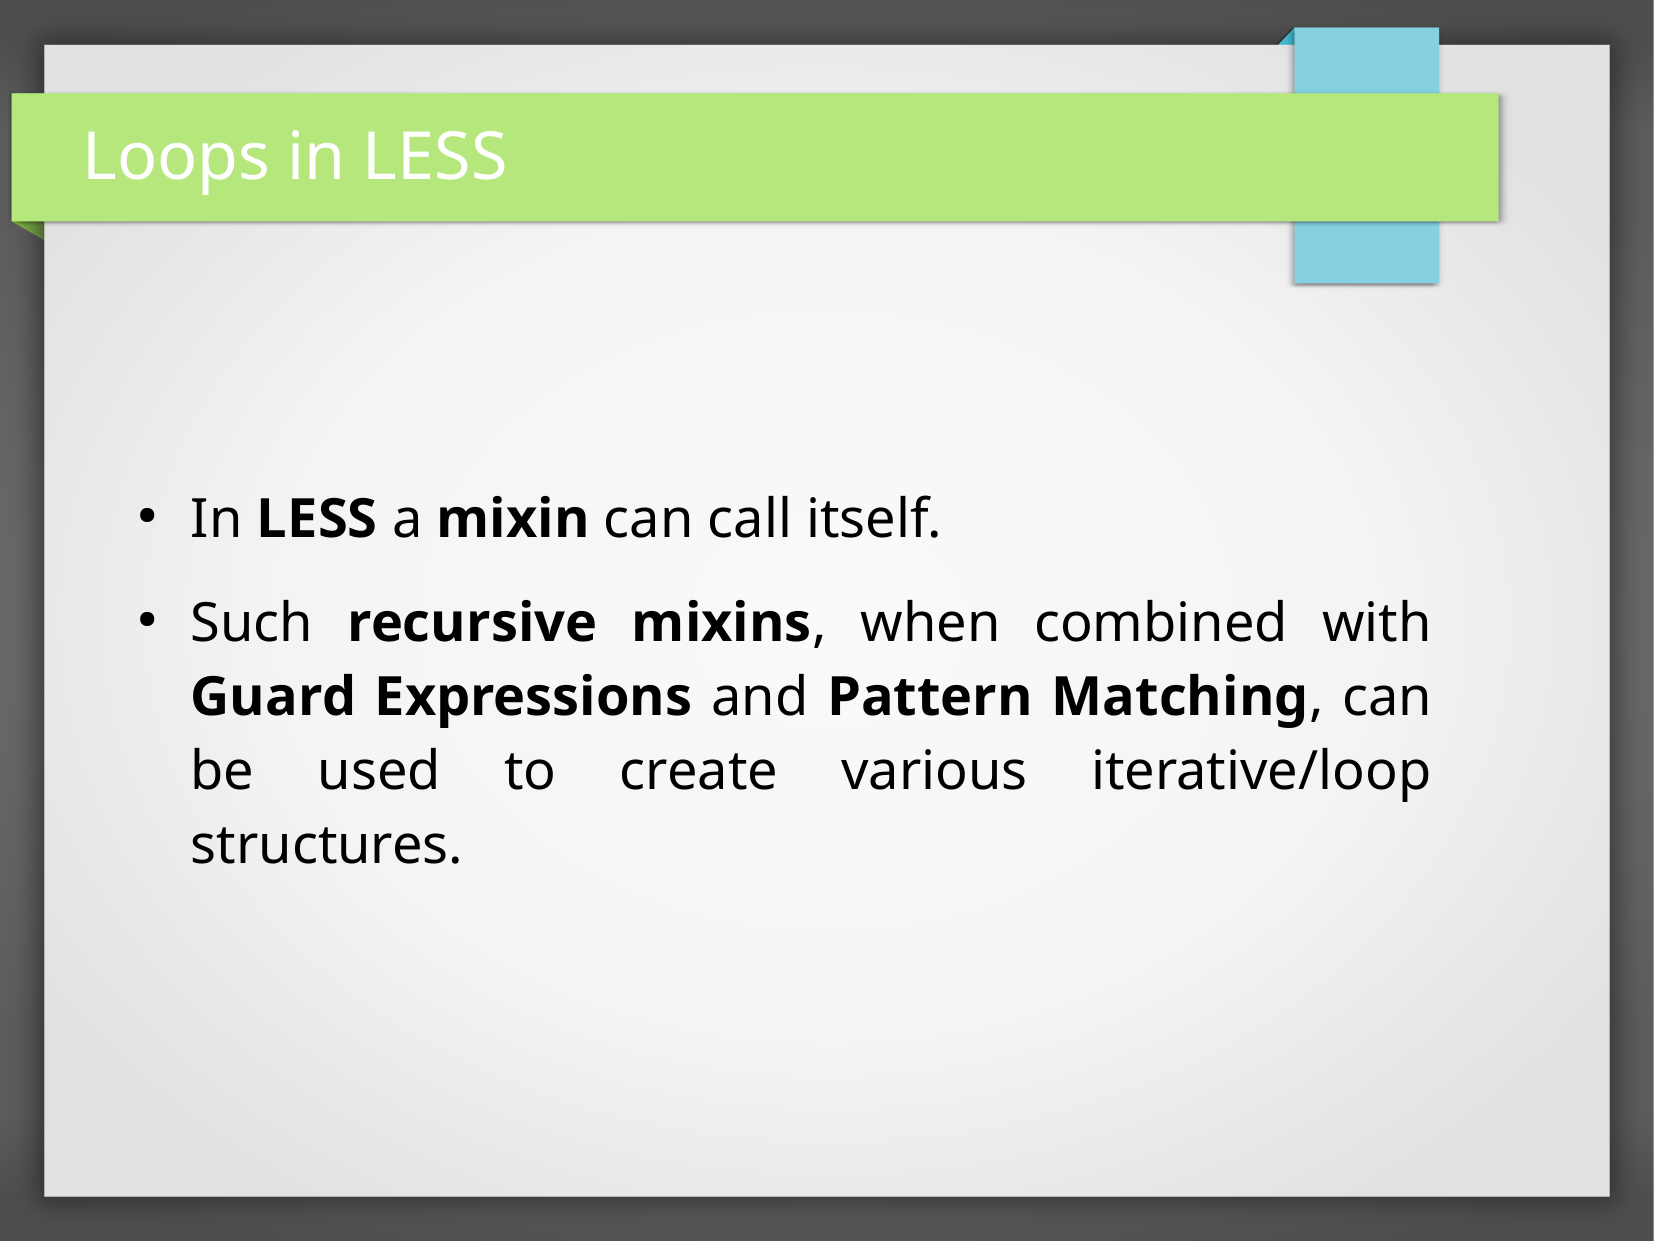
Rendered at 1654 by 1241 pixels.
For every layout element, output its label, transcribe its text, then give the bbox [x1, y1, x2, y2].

title Loops in LESS [82, 94, 1264, 213]
picture [0, 0, 1654, 1241]
list In LESS a mixin can call itself. Such recursive mixins, when combined with Guard Expressions and Pattern Matching, can be used to create various iterative/loop structures. [120, 480, 1433, 976]
